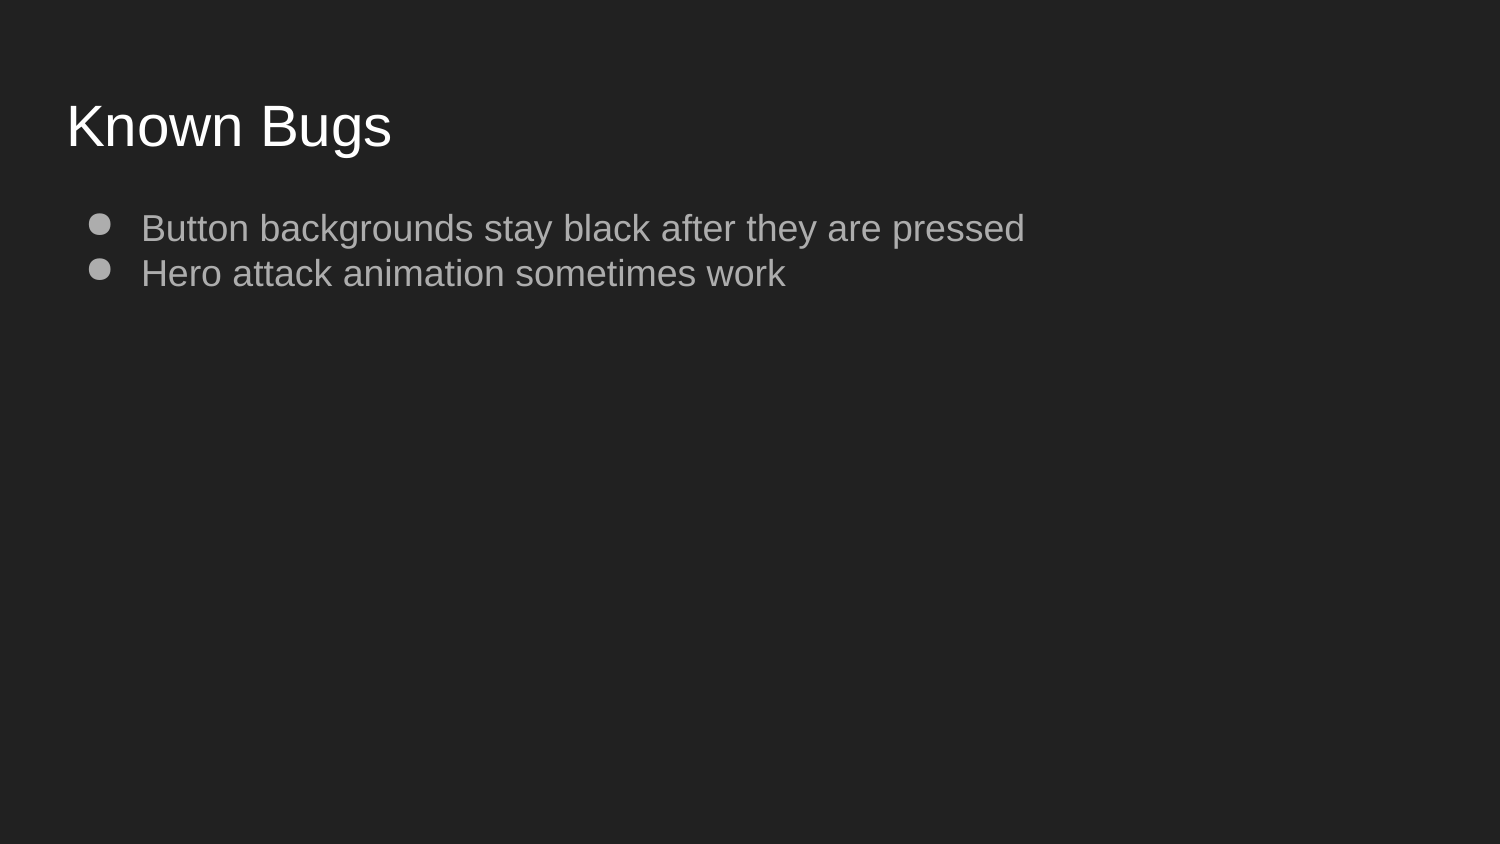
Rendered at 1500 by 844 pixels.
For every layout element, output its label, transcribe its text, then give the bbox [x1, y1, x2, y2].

list Button backgrounds stay black after they are pressed Hero attack animation sometimes work [51, 189, 1449, 750]
title Known Bugs [51, 72, 1449, 167]
